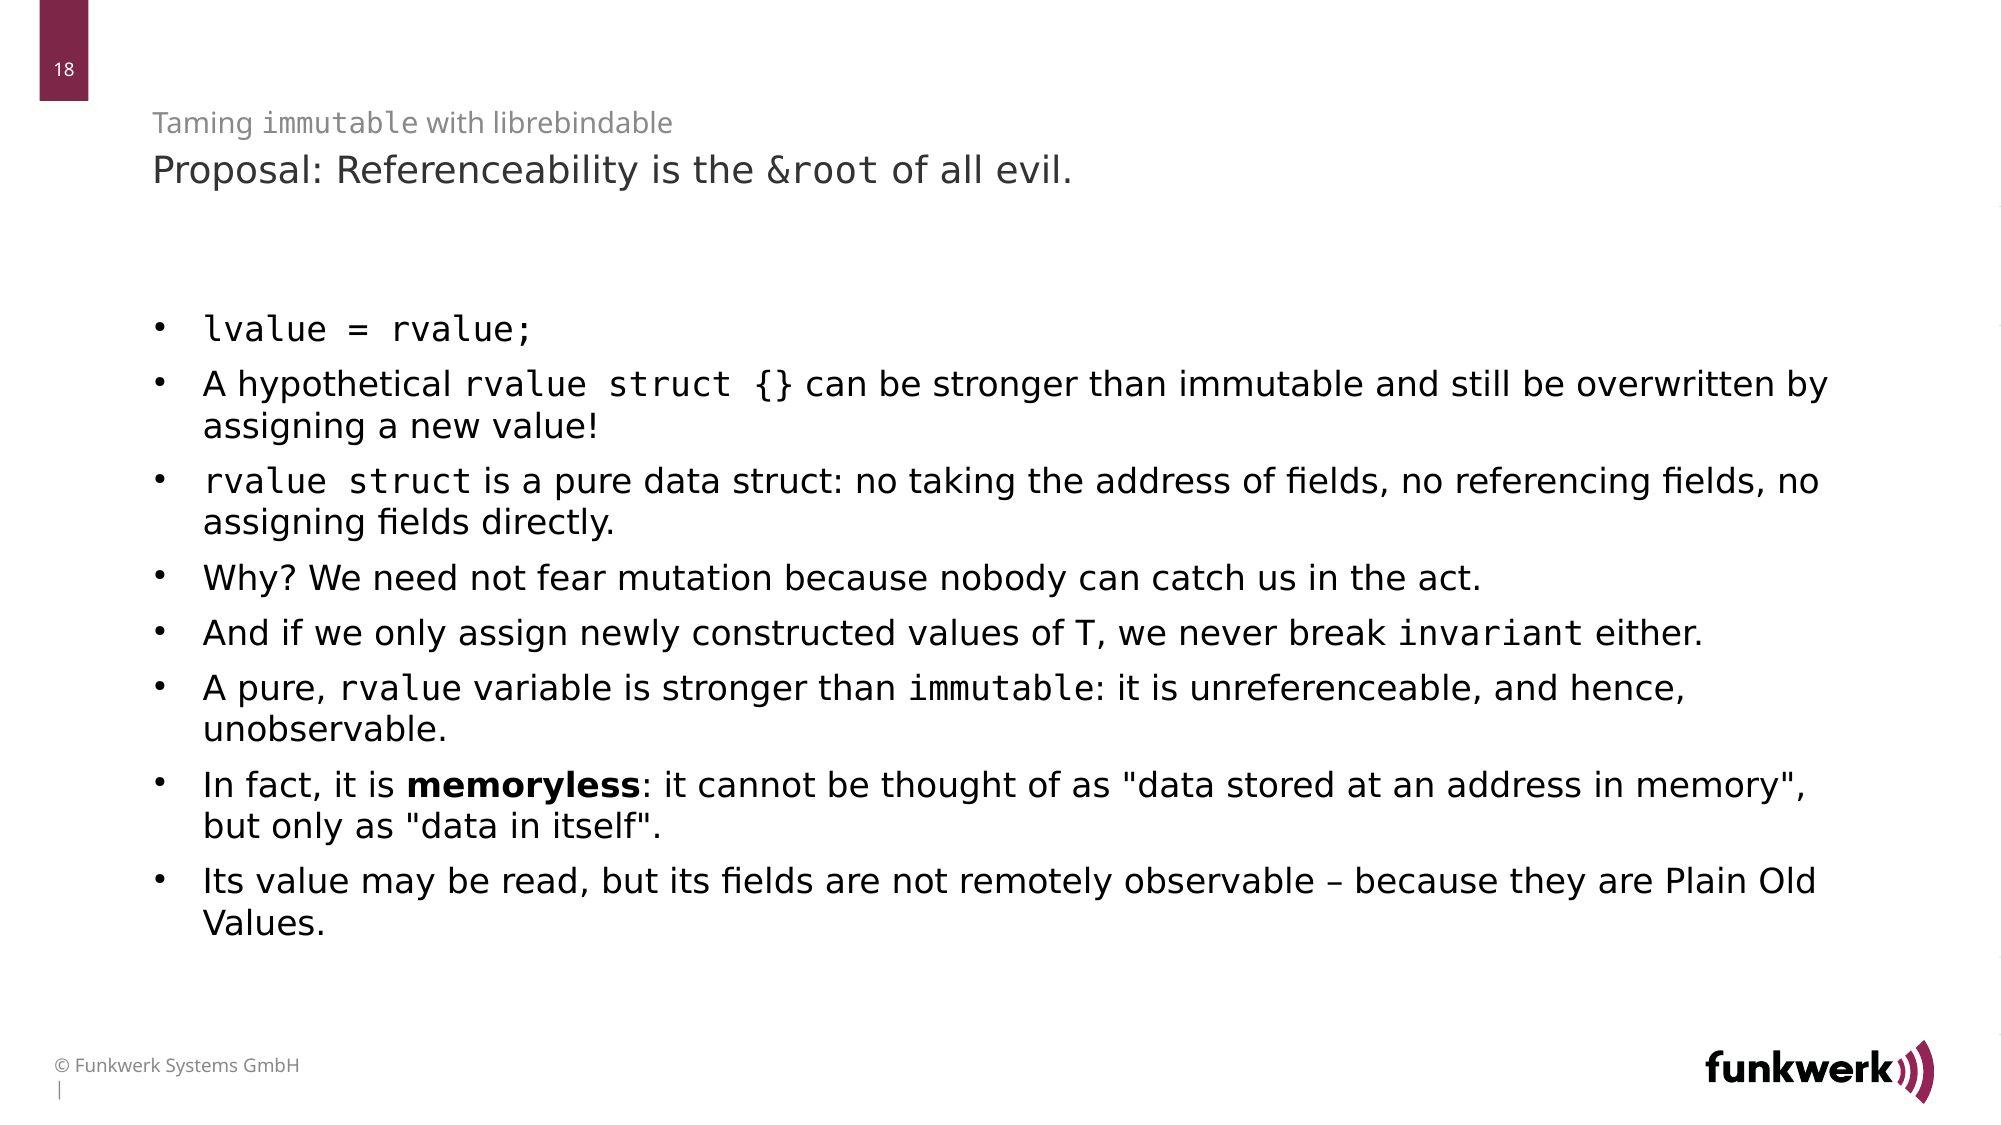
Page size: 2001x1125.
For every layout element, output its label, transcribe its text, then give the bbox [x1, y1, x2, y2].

list lvalue = rvalue; A hypothetical rvalue struct {} can be stronger than immutable and still be overwritten by assigning a new value! rvalue struct is a pure data struct: no taking the address of fields, no referencing fields, no assigning fields directly. Why? We need not fear mutation because nobody can catch us in the act. And if we only assign newly constructed values of T, we never break invariant either. A pure, rvalue variable is stronger than immutable: it is unreferenceable, and hence, unobservable. In fact, it is memoryless: it cannot be thought of as "data stored at an address in memory", but only as "data in itself". Its value may be read, but its fields are not remotely observable – because they are Plain Old Values. [137, 307, 1850, 945]
list Taming immutable with librebindable [137, 100, 1850, 153]
text_box Proposal: Referenceability is the &root of all evil. [137, 141, 1090, 234]
